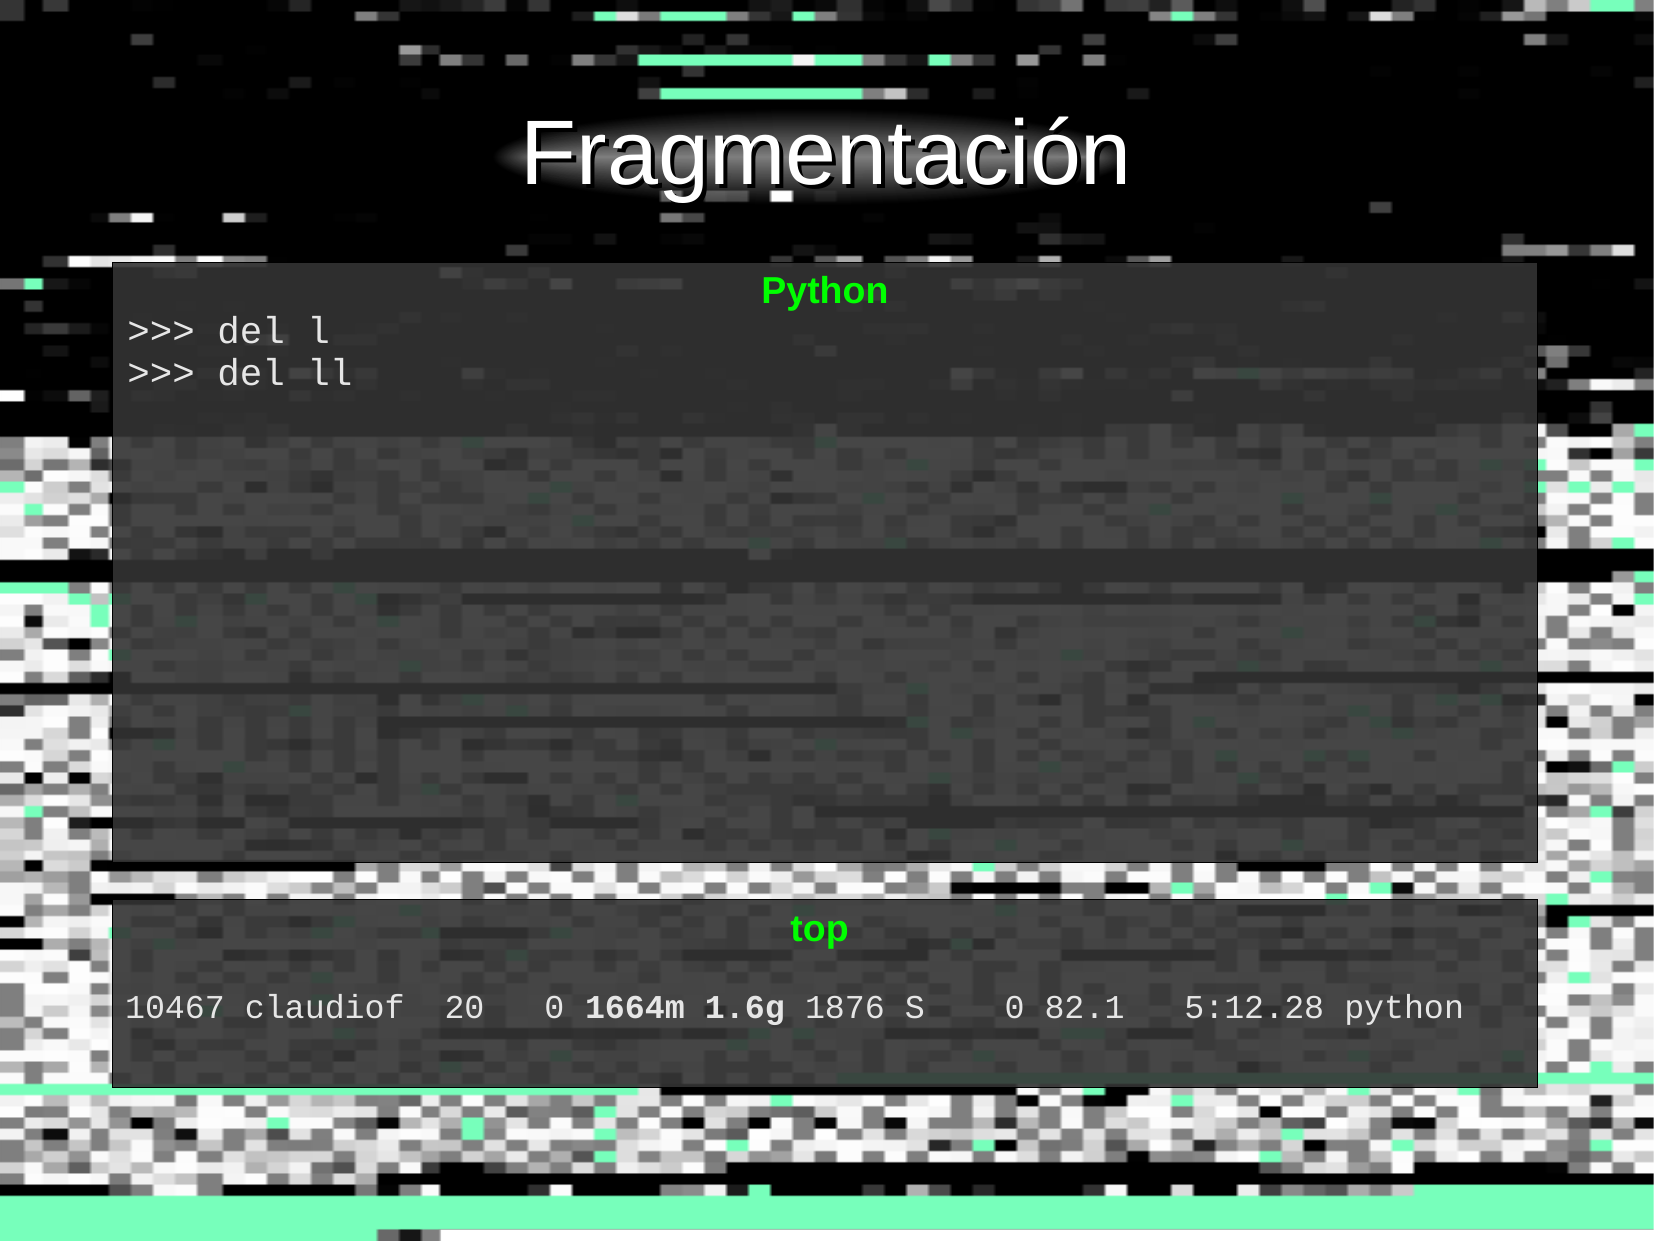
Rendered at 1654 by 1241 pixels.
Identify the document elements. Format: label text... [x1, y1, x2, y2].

text_box Python >>> del l >>> del ll [112, 262, 1538, 863]
picture [0, 0, 1654, 1241]
title Fragmentación [82, 49, 1571, 257]
text_box top 10467 claudiof 20 0 1664m 1.6g 1876 S 0 82.1 5:12.28 python [112, 899, 1538, 1088]
